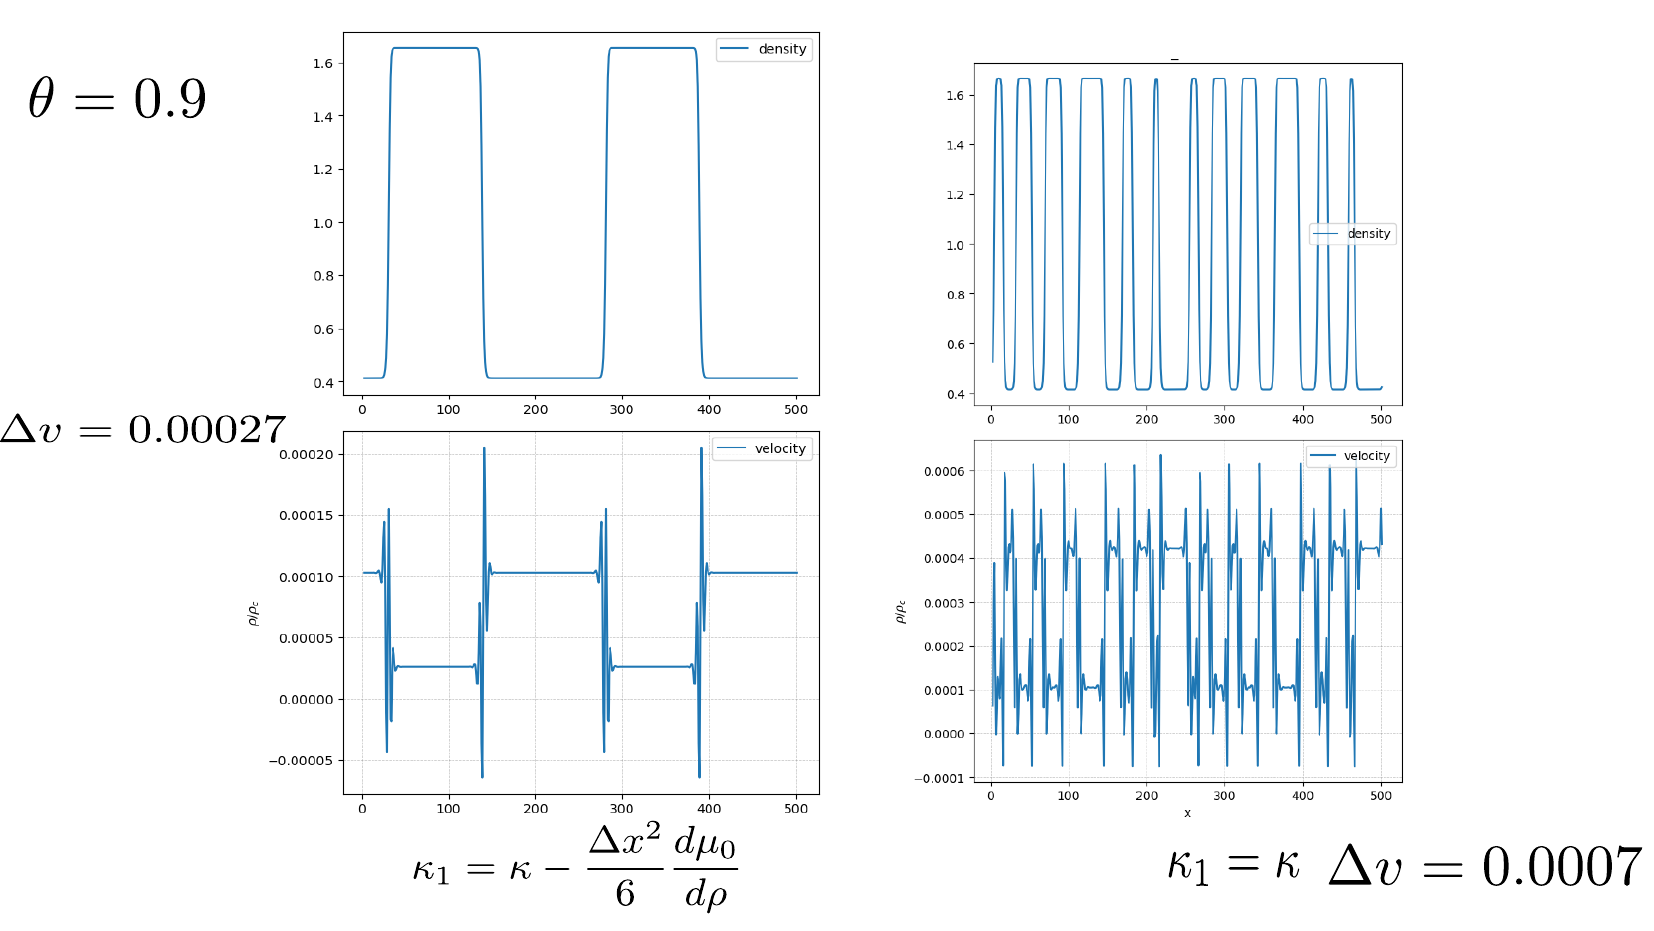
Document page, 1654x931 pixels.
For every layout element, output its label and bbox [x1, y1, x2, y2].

text_box [0, 413, 286, 443]
text_box [29, 75, 205, 119]
text_box [413, 820, 739, 914]
text_box [1168, 851, 1300, 886]
picture [885, 59, 1409, 827]
text_box [1328, 843, 1643, 886]
picture [236, 29, 827, 842]
